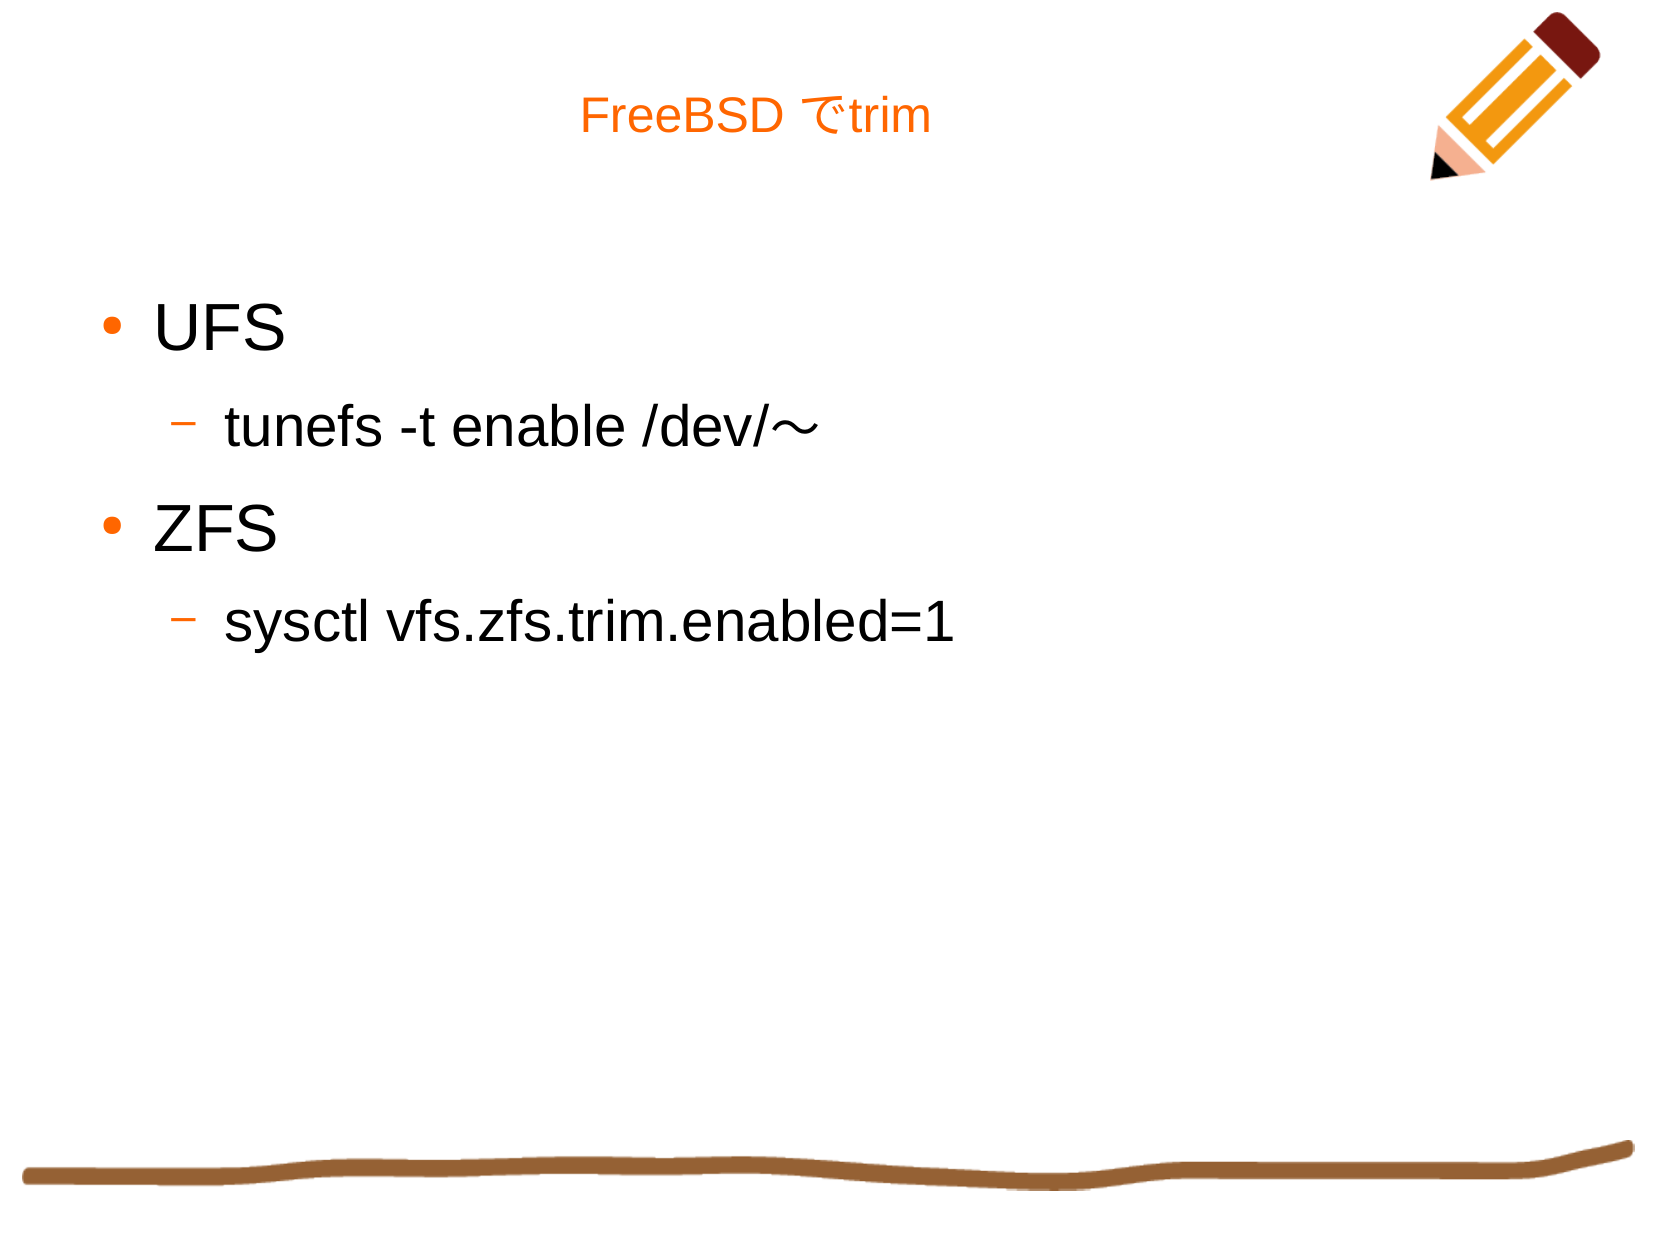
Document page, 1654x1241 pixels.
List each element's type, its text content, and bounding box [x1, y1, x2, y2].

list UFS tunefs -t enable /dev/〜 ZFS sysctl vfs.zfs.trim.enabled=1 [82, 290, 1571, 1122]
title FreeBSD でtrim [82, 49, 1430, 172]
picture [22, 1140, 1635, 1191]
picture [1430, 12, 1601, 181]
